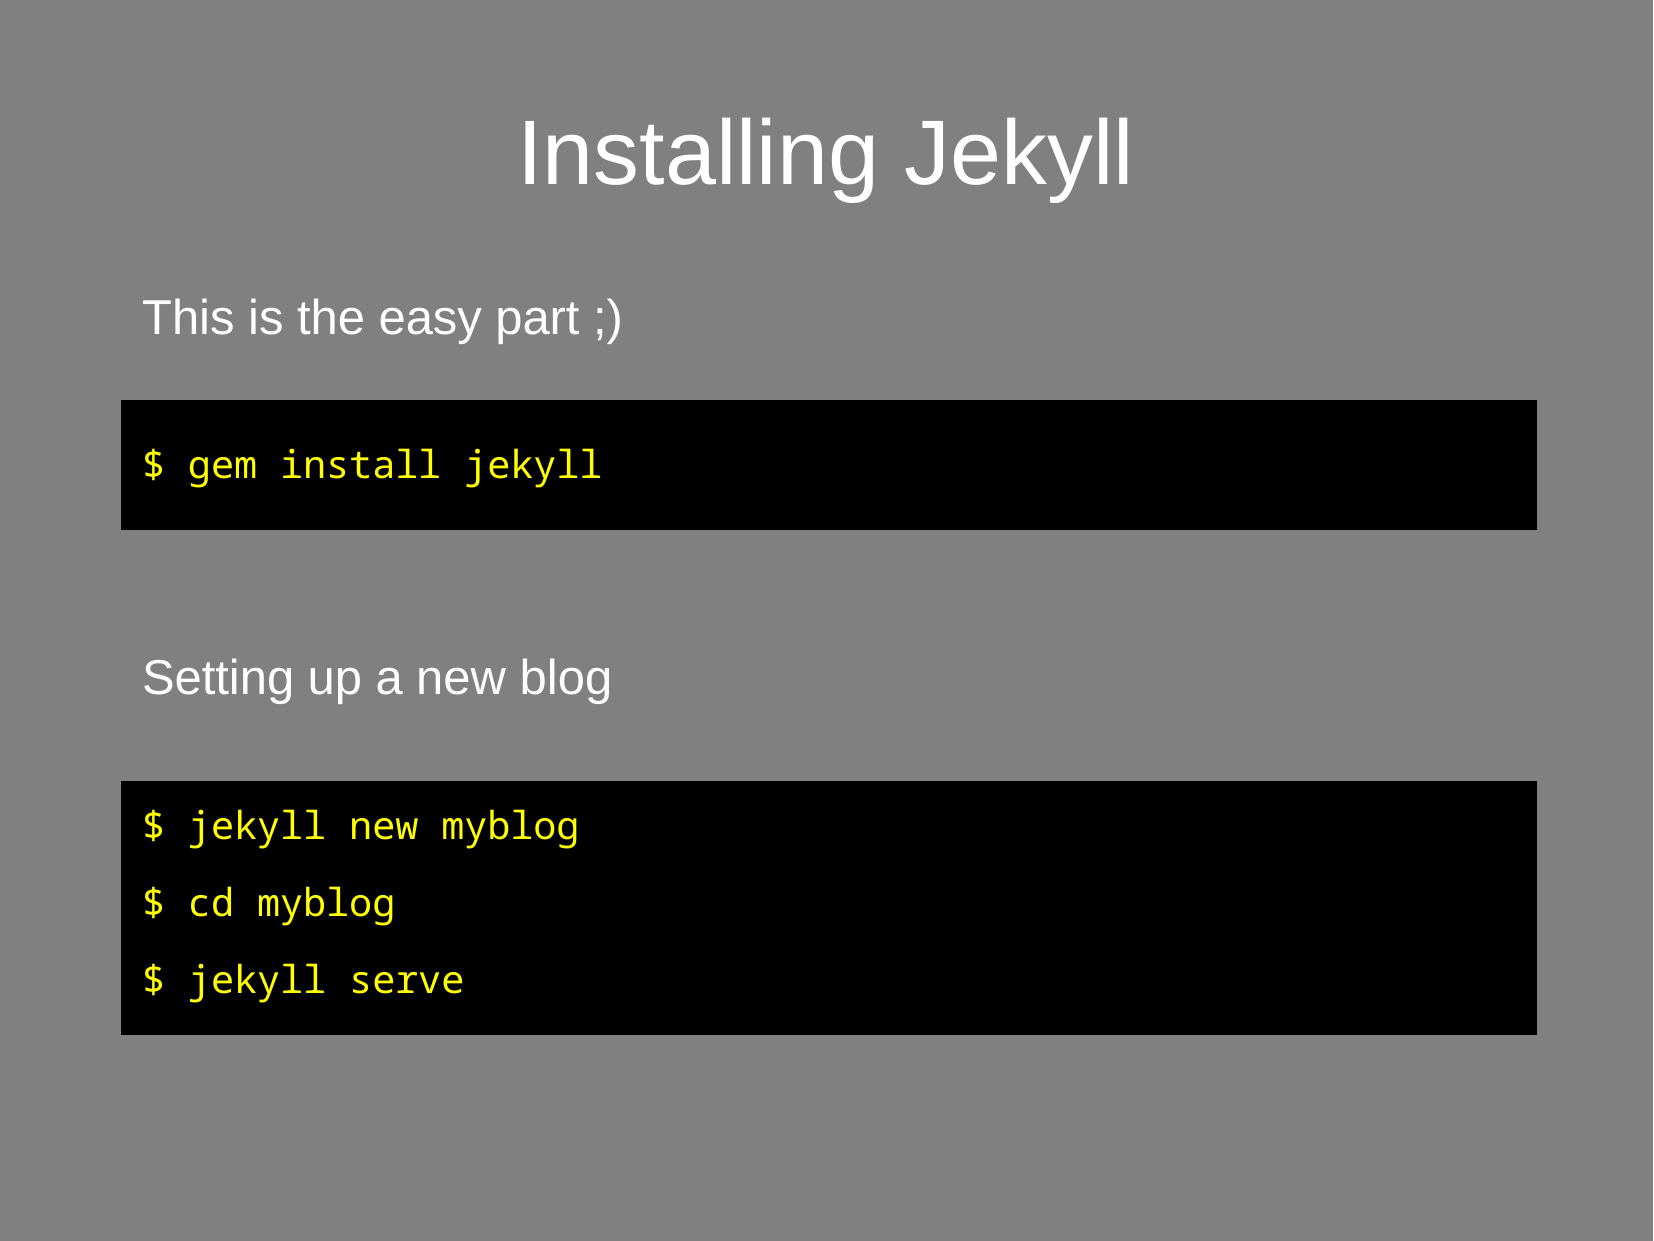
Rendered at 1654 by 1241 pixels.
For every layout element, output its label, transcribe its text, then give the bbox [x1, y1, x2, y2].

list This is the easy part ;) $ gem install jekyll Setting up a new blog $ jekyll new myblog $ cd myblog $ jekyll serve [82, 290, 1538, 1010]
title Installing Jekyll [82, 49, 1571, 257]
text_box [120, 1010, 1538, 1036]
